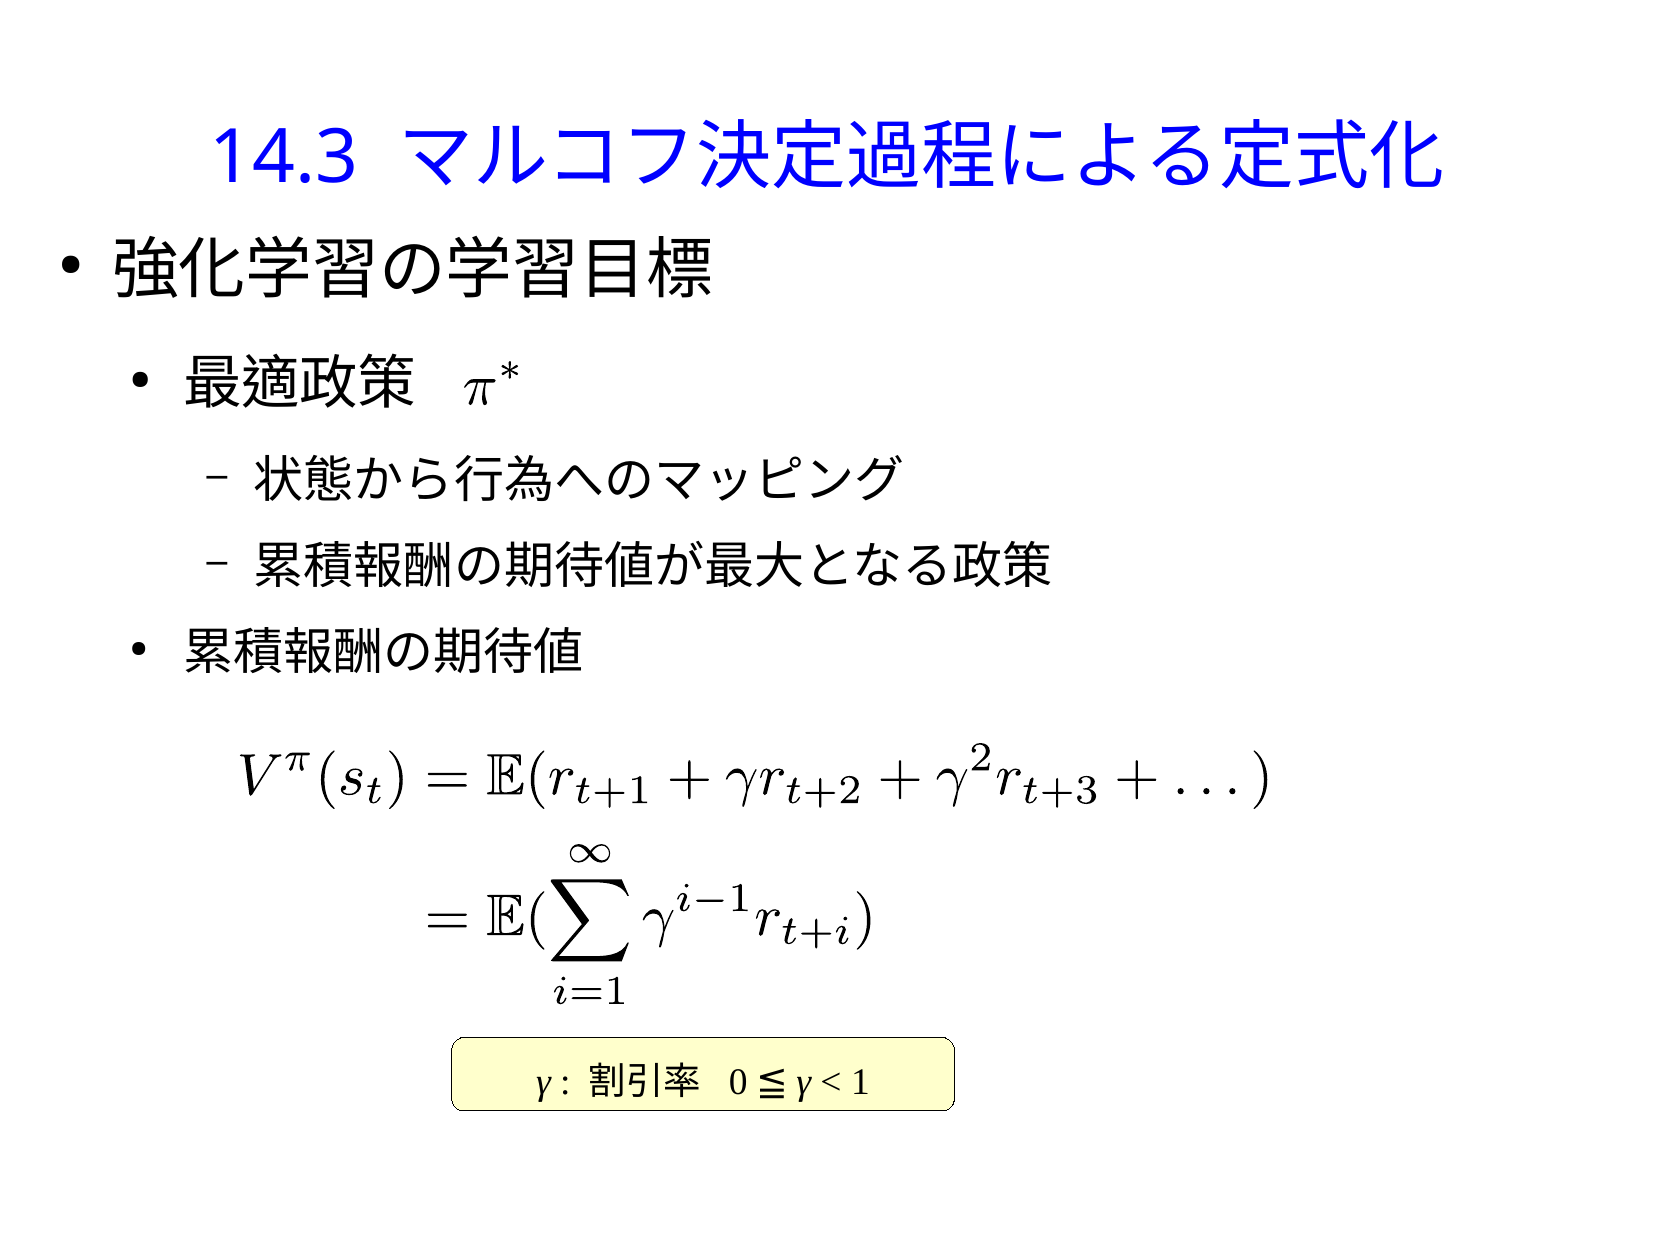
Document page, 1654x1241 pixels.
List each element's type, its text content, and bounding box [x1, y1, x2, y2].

title 14.3 マルコフ決定過程による定式化 [82, 49, 1571, 257]
text_box [462, 361, 522, 406]
text_box γ : 割引率 0 ≦ γ < 1 [451, 1037, 955, 1111]
list 強化学習の学習目標 最適政策 状態から行為へのマッピング 累積報酬の期待値が最大となる政策 累積報酬の期待値 [41, 221, 1227, 986]
text_box [236, 743, 1274, 1005]
